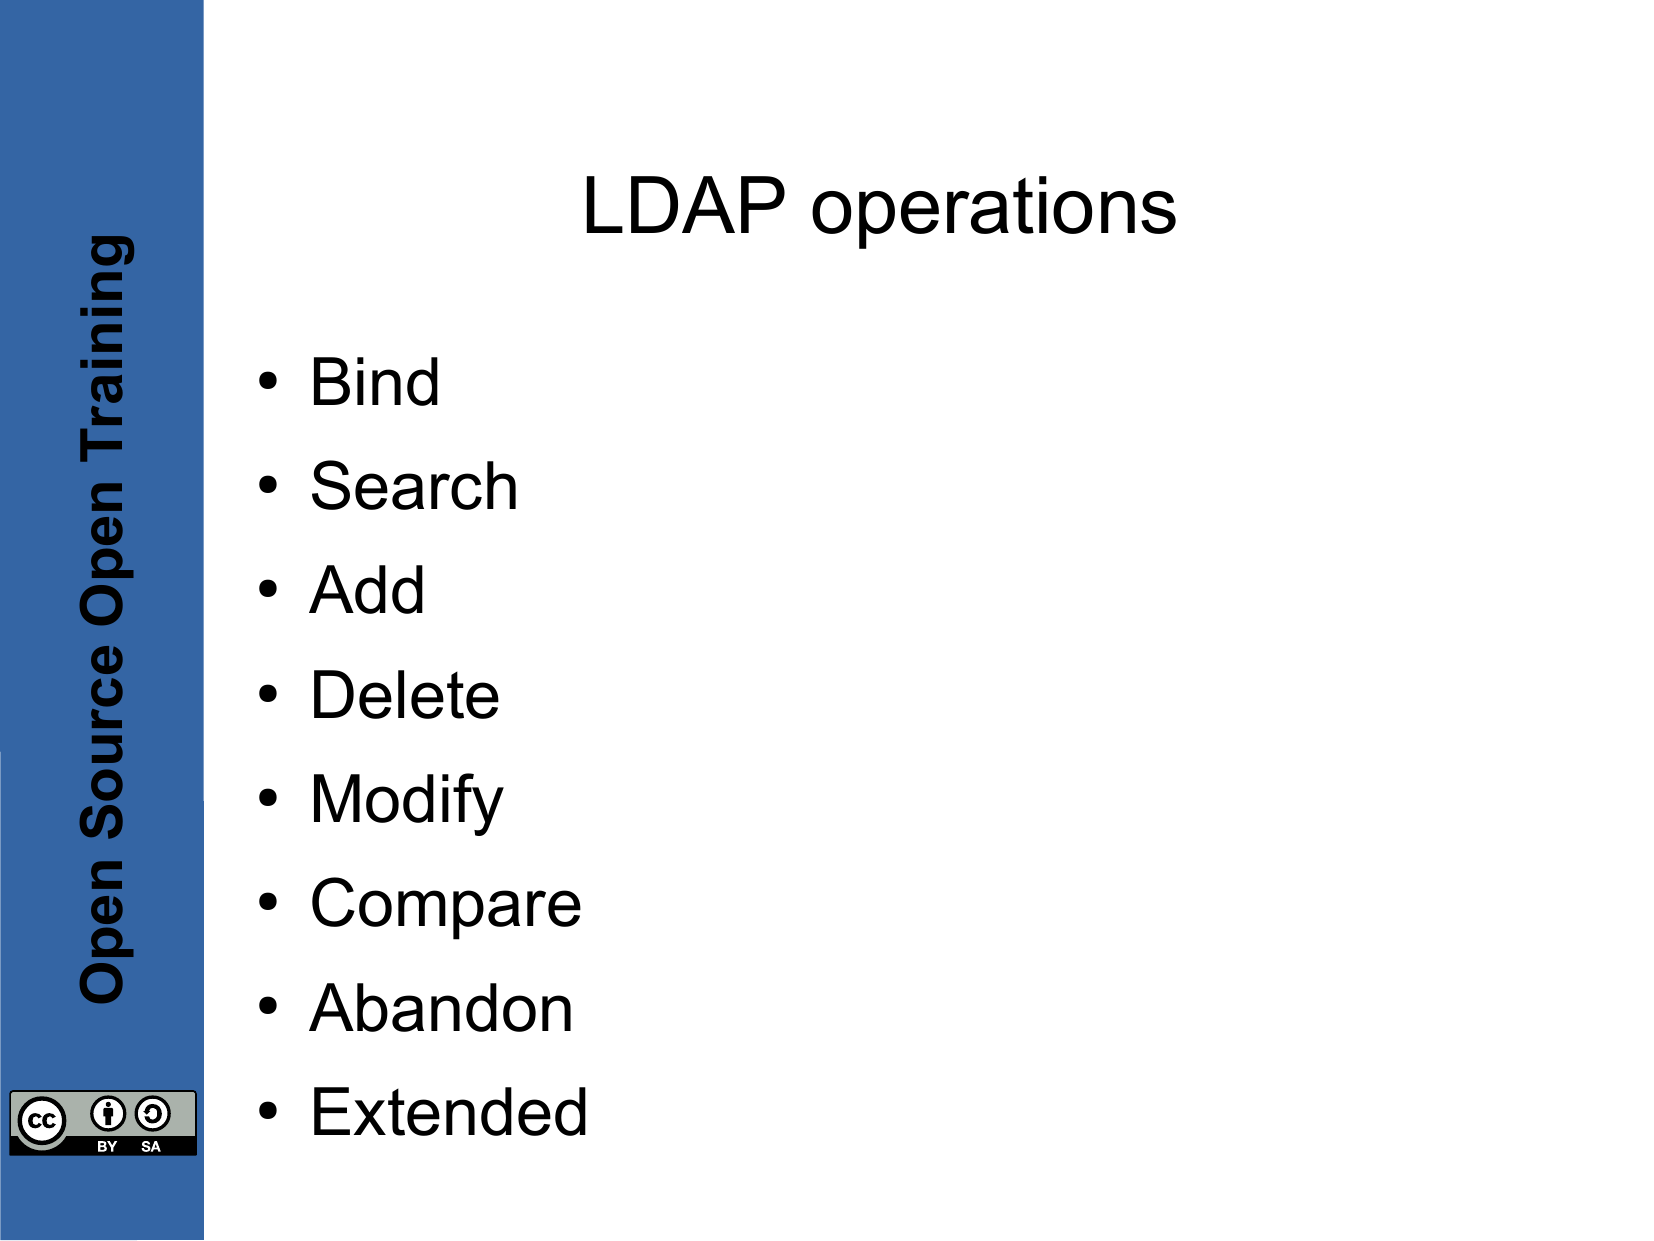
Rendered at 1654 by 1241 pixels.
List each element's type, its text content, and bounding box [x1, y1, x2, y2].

list Bind Search Add Delete Modify Compare Abandon Extended [238, 344, 1534, 1150]
title LDAP operations [227, 102, 1534, 310]
